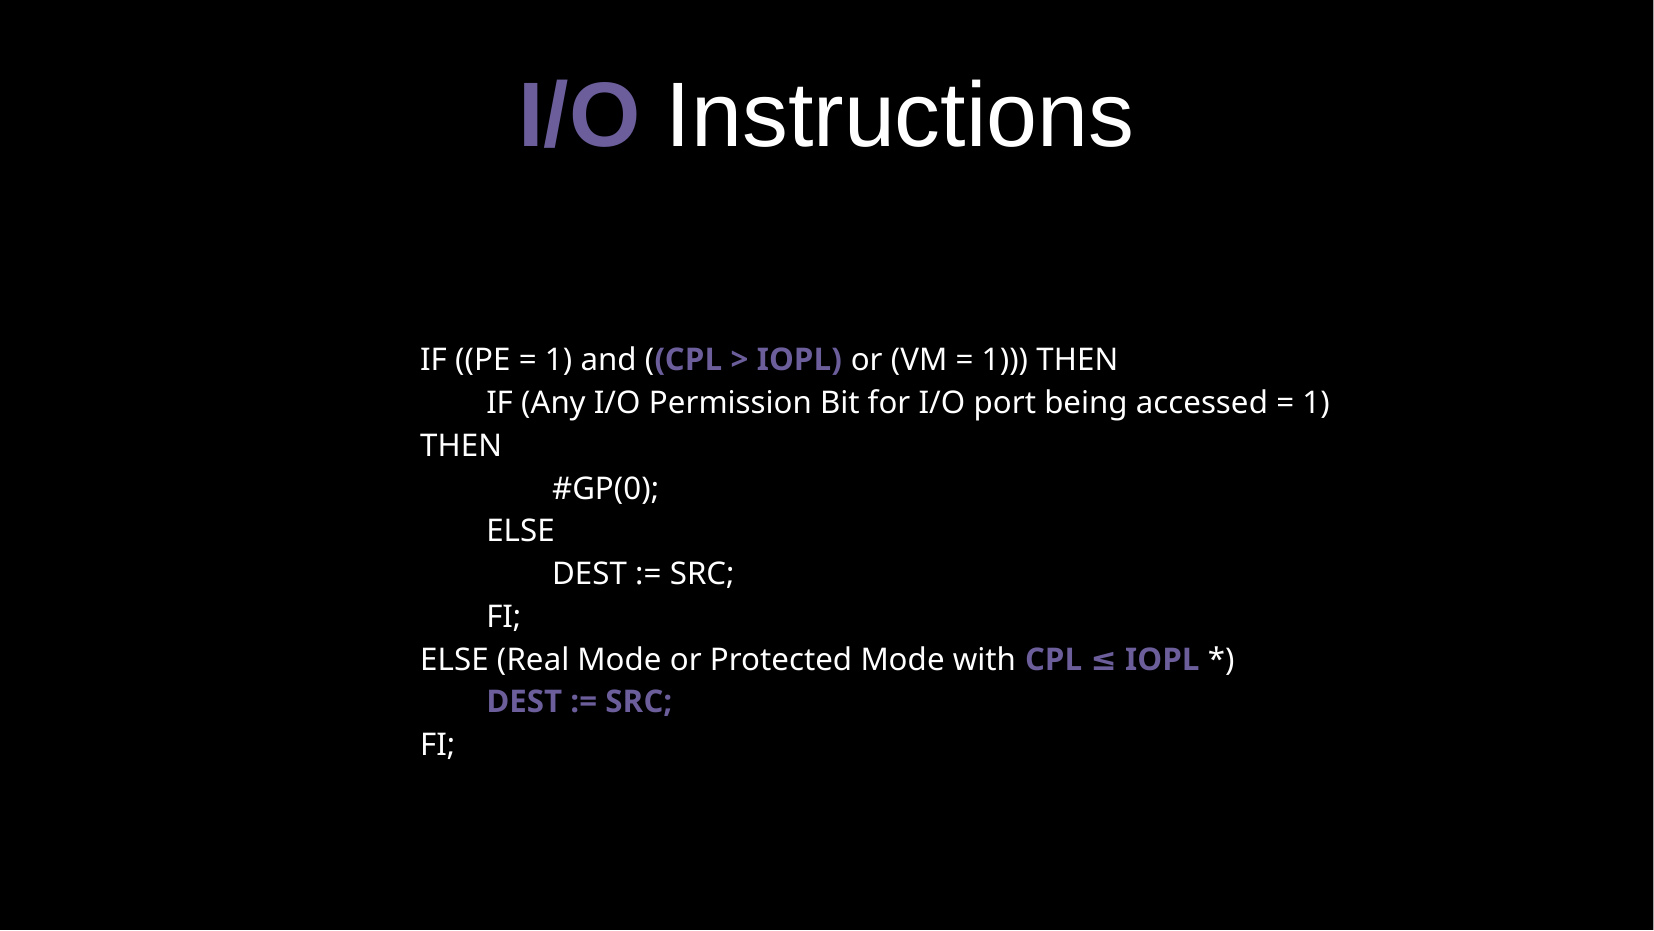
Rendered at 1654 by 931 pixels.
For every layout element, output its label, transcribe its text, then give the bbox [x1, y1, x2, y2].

subtitle IF ((PE = 1) and ((CPL > IOPL) or (VM = 1))) THEN IF (Any I/O Permission Bit for I/O port being accessed = 1) THEN #GP(0); ELSE DEST := SRC; FI; ELSE (Real Mode or Protected Mode with CPL ≤ IOPL *) DEST := SRC; FI; [420, 337, 1388, 751]
title I/O Instructions [82, 37, 1571, 193]
